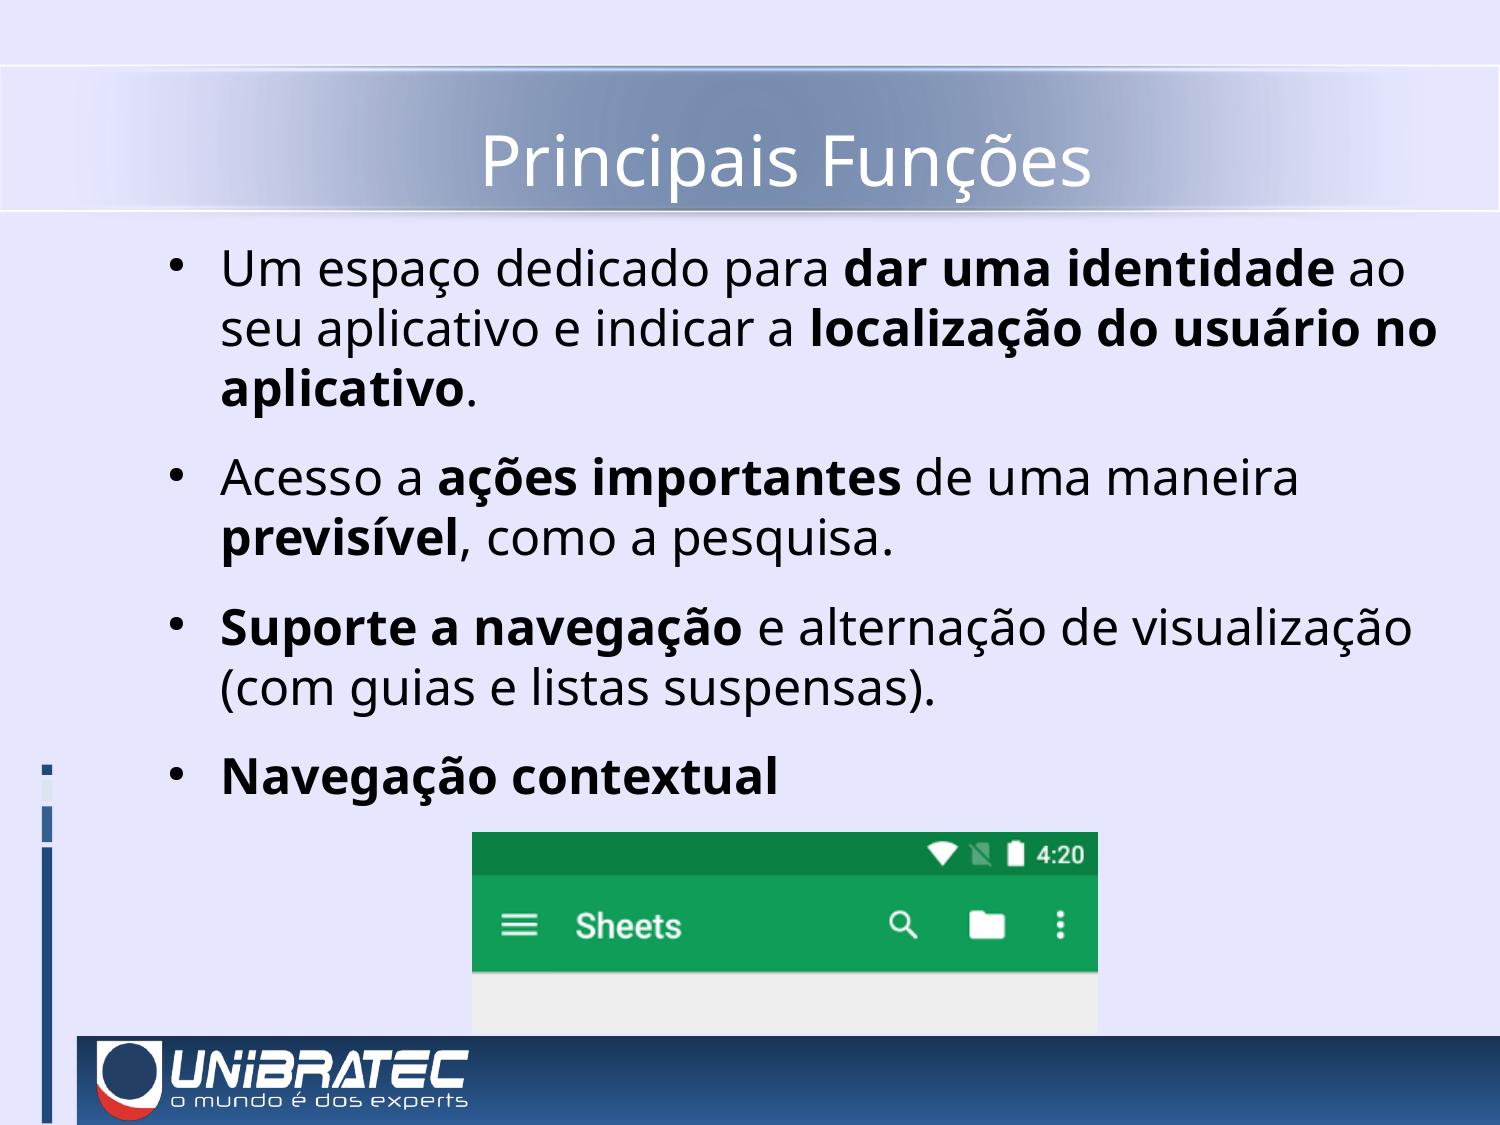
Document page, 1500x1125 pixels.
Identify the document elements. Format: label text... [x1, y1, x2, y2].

list Um espaço dedicado para dar uma identidade ao seu aplicativo e indicar a localização do usuário no aplicativo. Acesso a ações importantes de uma maneira previsível, como a pesquisa. Suporte a navegação e alternação de visualização (com guias e listas suspensas). Navegação contextual [150, 236, 1441, 1028]
picture [0, 58, 1500, 227]
title Principais Funções [150, 84, 1424, 233]
picture [96, 1040, 469, 1121]
picture [472, 832, 1098, 1033]
